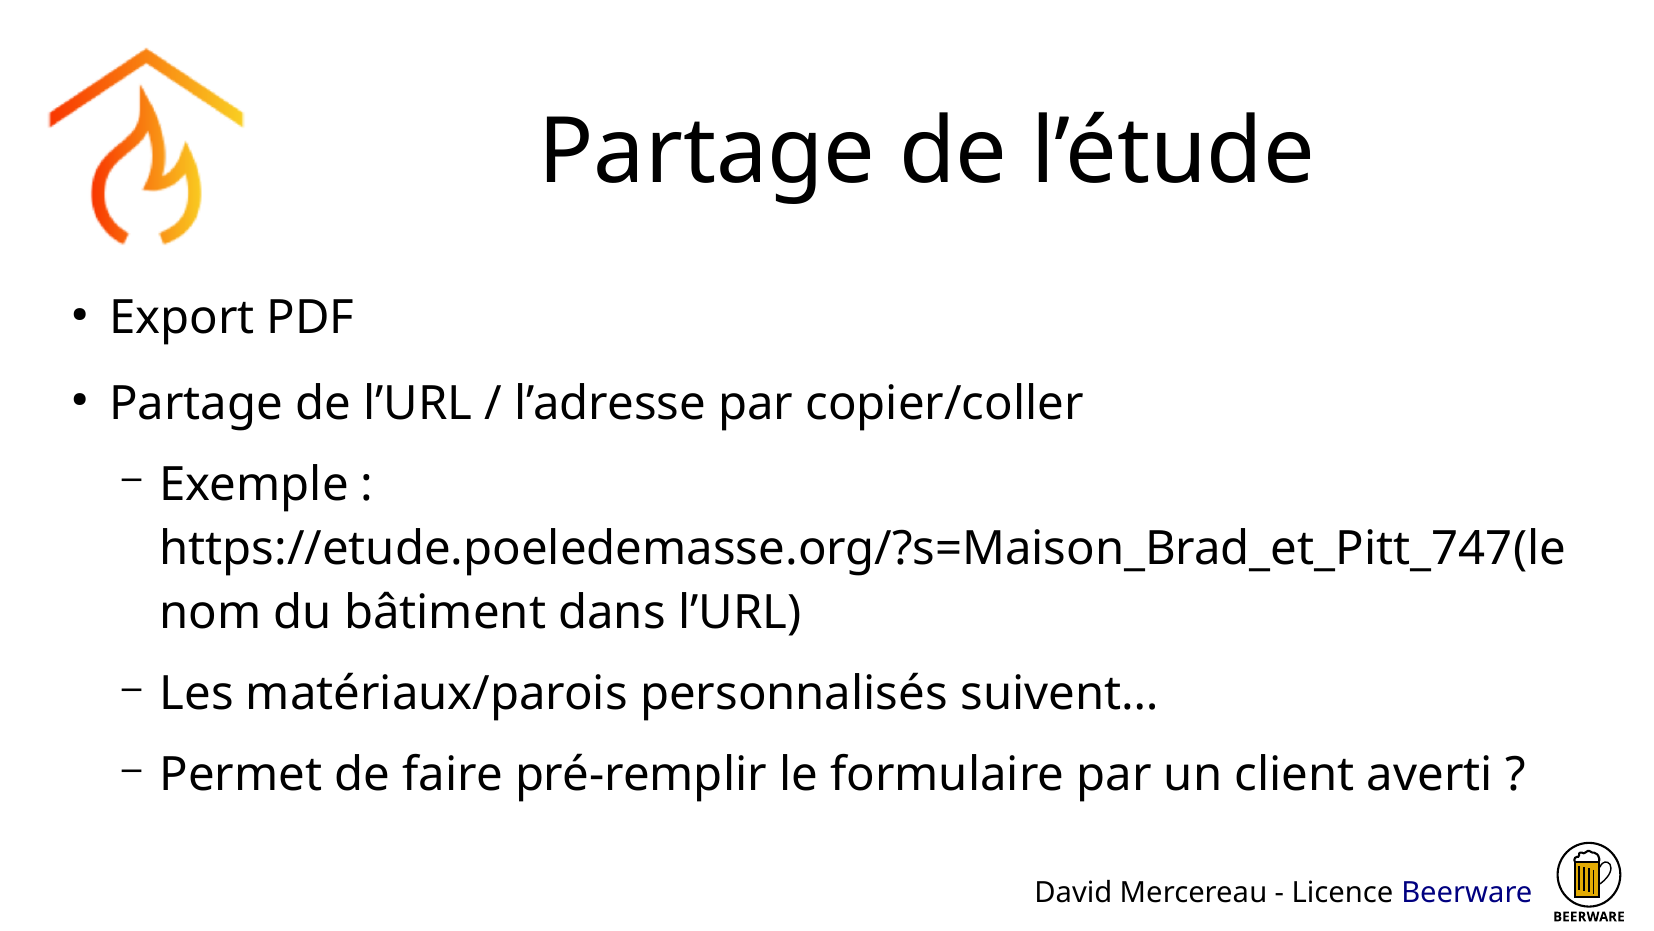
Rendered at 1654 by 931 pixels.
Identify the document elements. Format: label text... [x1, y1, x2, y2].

picture [47, 47, 246, 246]
list Export PDF Partage de l’URL / l’adresse par copier/coller Exemple : https://etude.poeledemasse.org/?s=Maison_Brad_et_Pitt_747(le nom du bâtiment dans l’URL) Les matériaux/parois personnalisés suivent… Permet de faire pré-remplir le formulaire par un client averti ? [59, 283, 1583, 863]
title Partage de l’étude [271, 69, 1583, 225]
